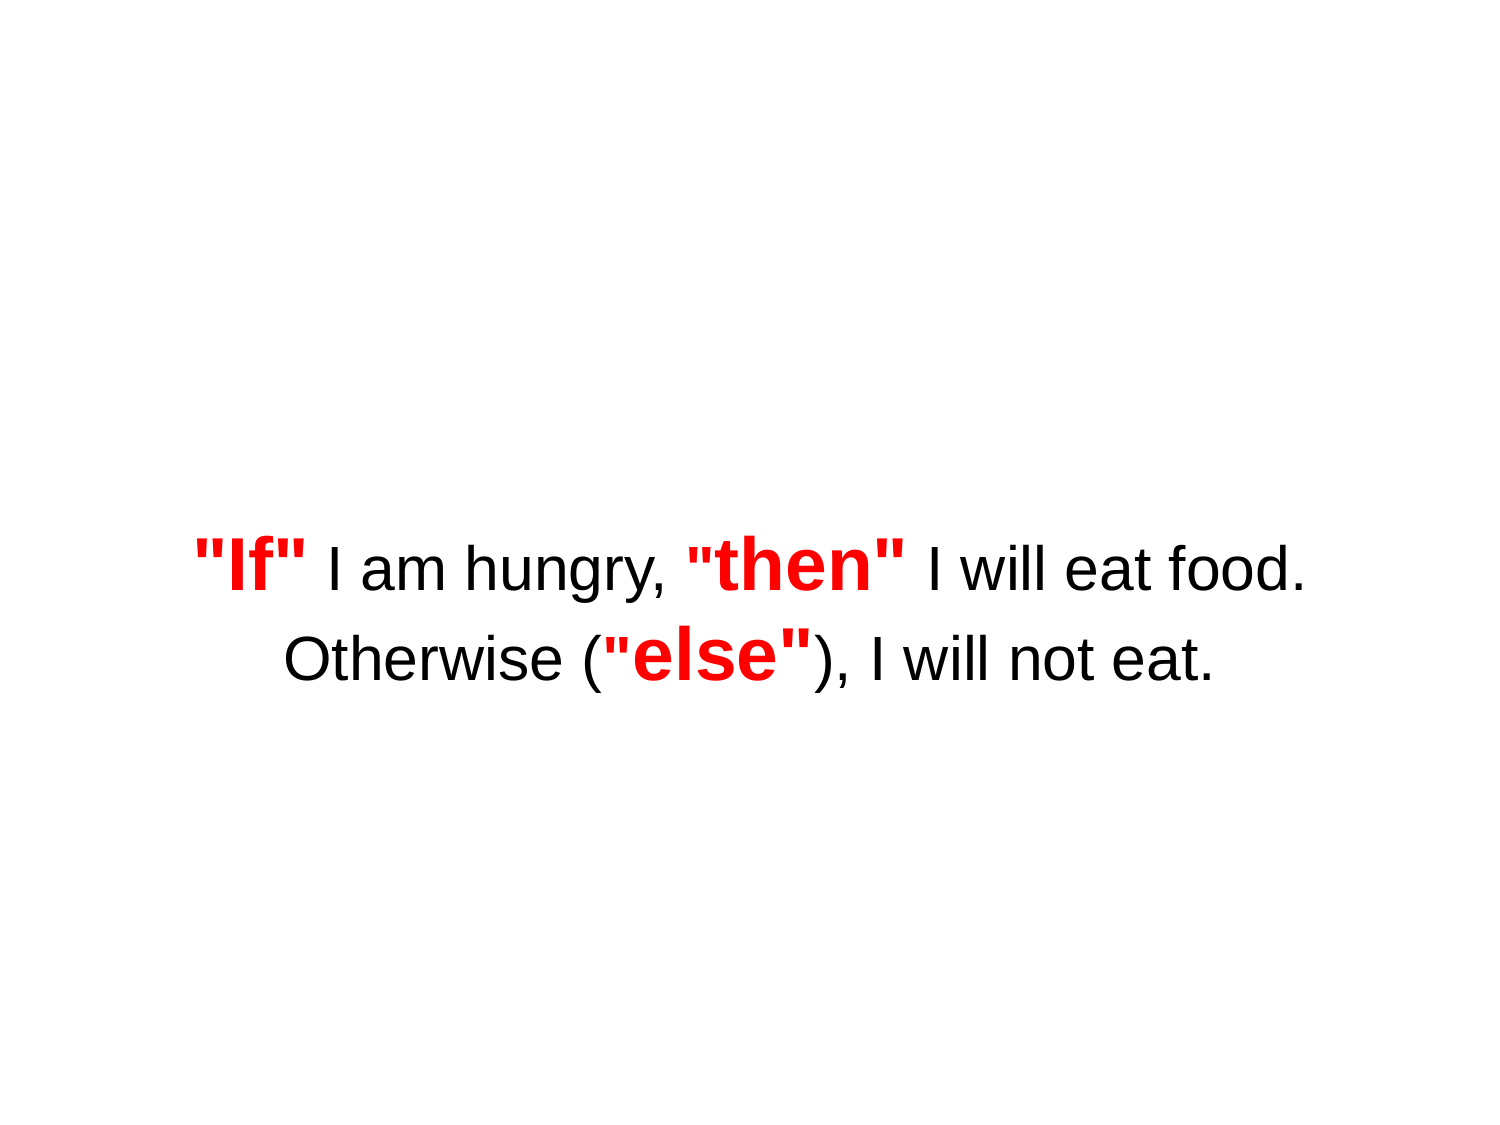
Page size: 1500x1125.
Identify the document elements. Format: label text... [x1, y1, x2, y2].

text_box "If" I am hungry, "then" I will eat food. Otherwise ("else"), I will not eat. [75, 499, 1425, 625]
